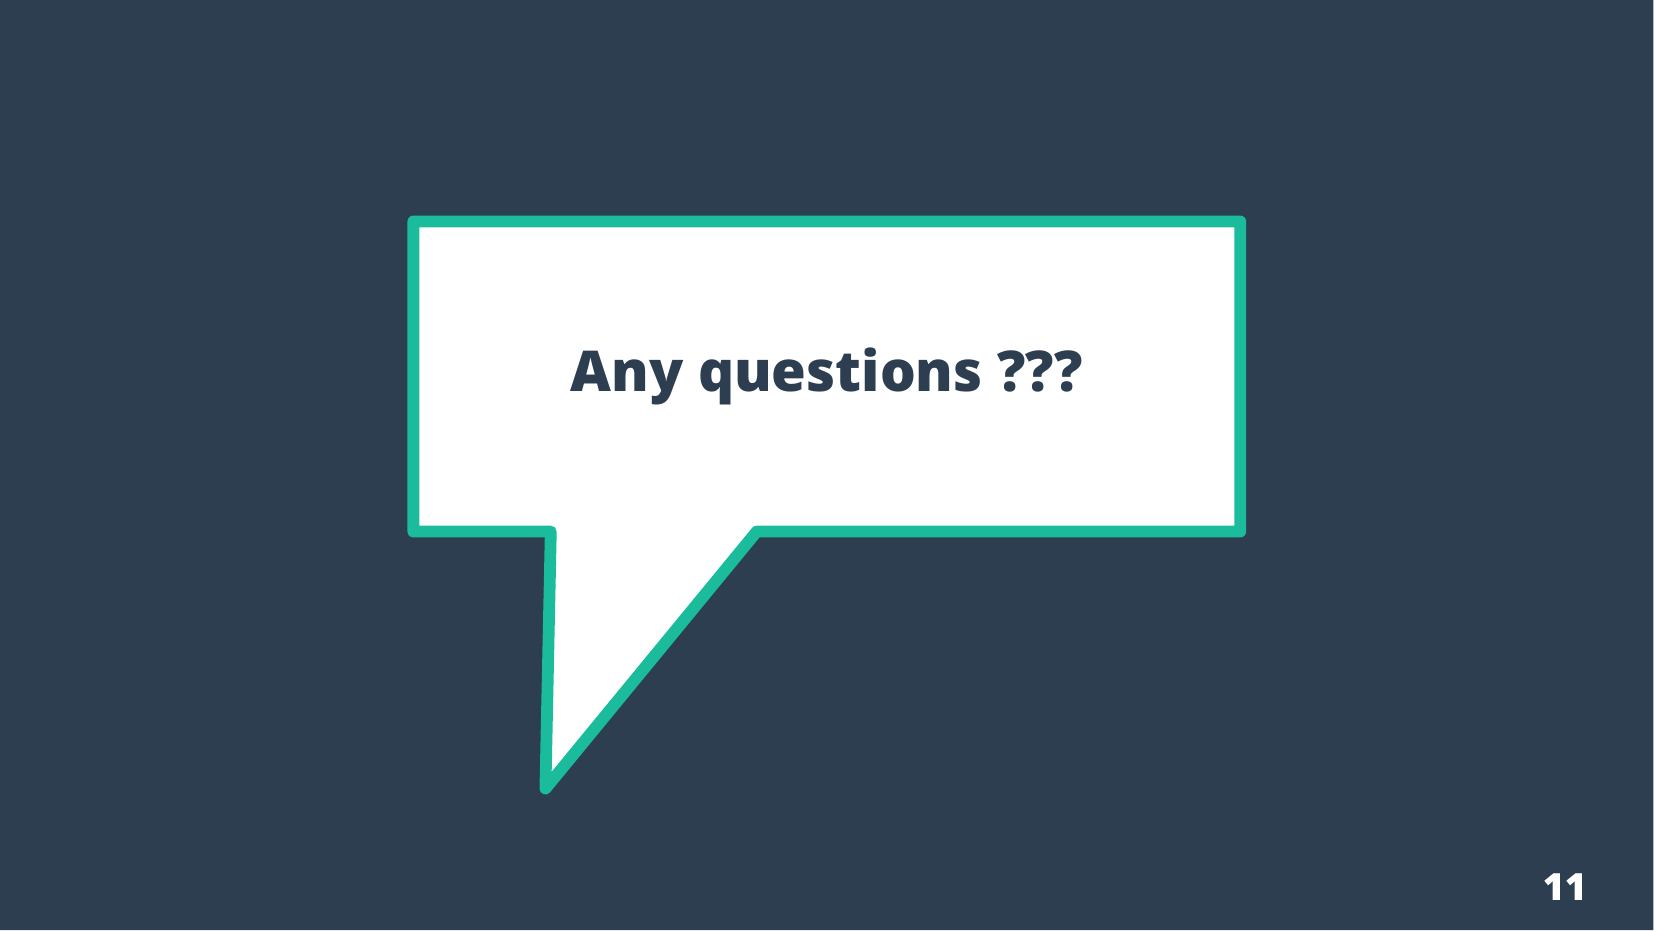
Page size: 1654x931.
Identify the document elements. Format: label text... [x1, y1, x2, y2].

title Any questions ??? [442, 236, 1211, 502]
